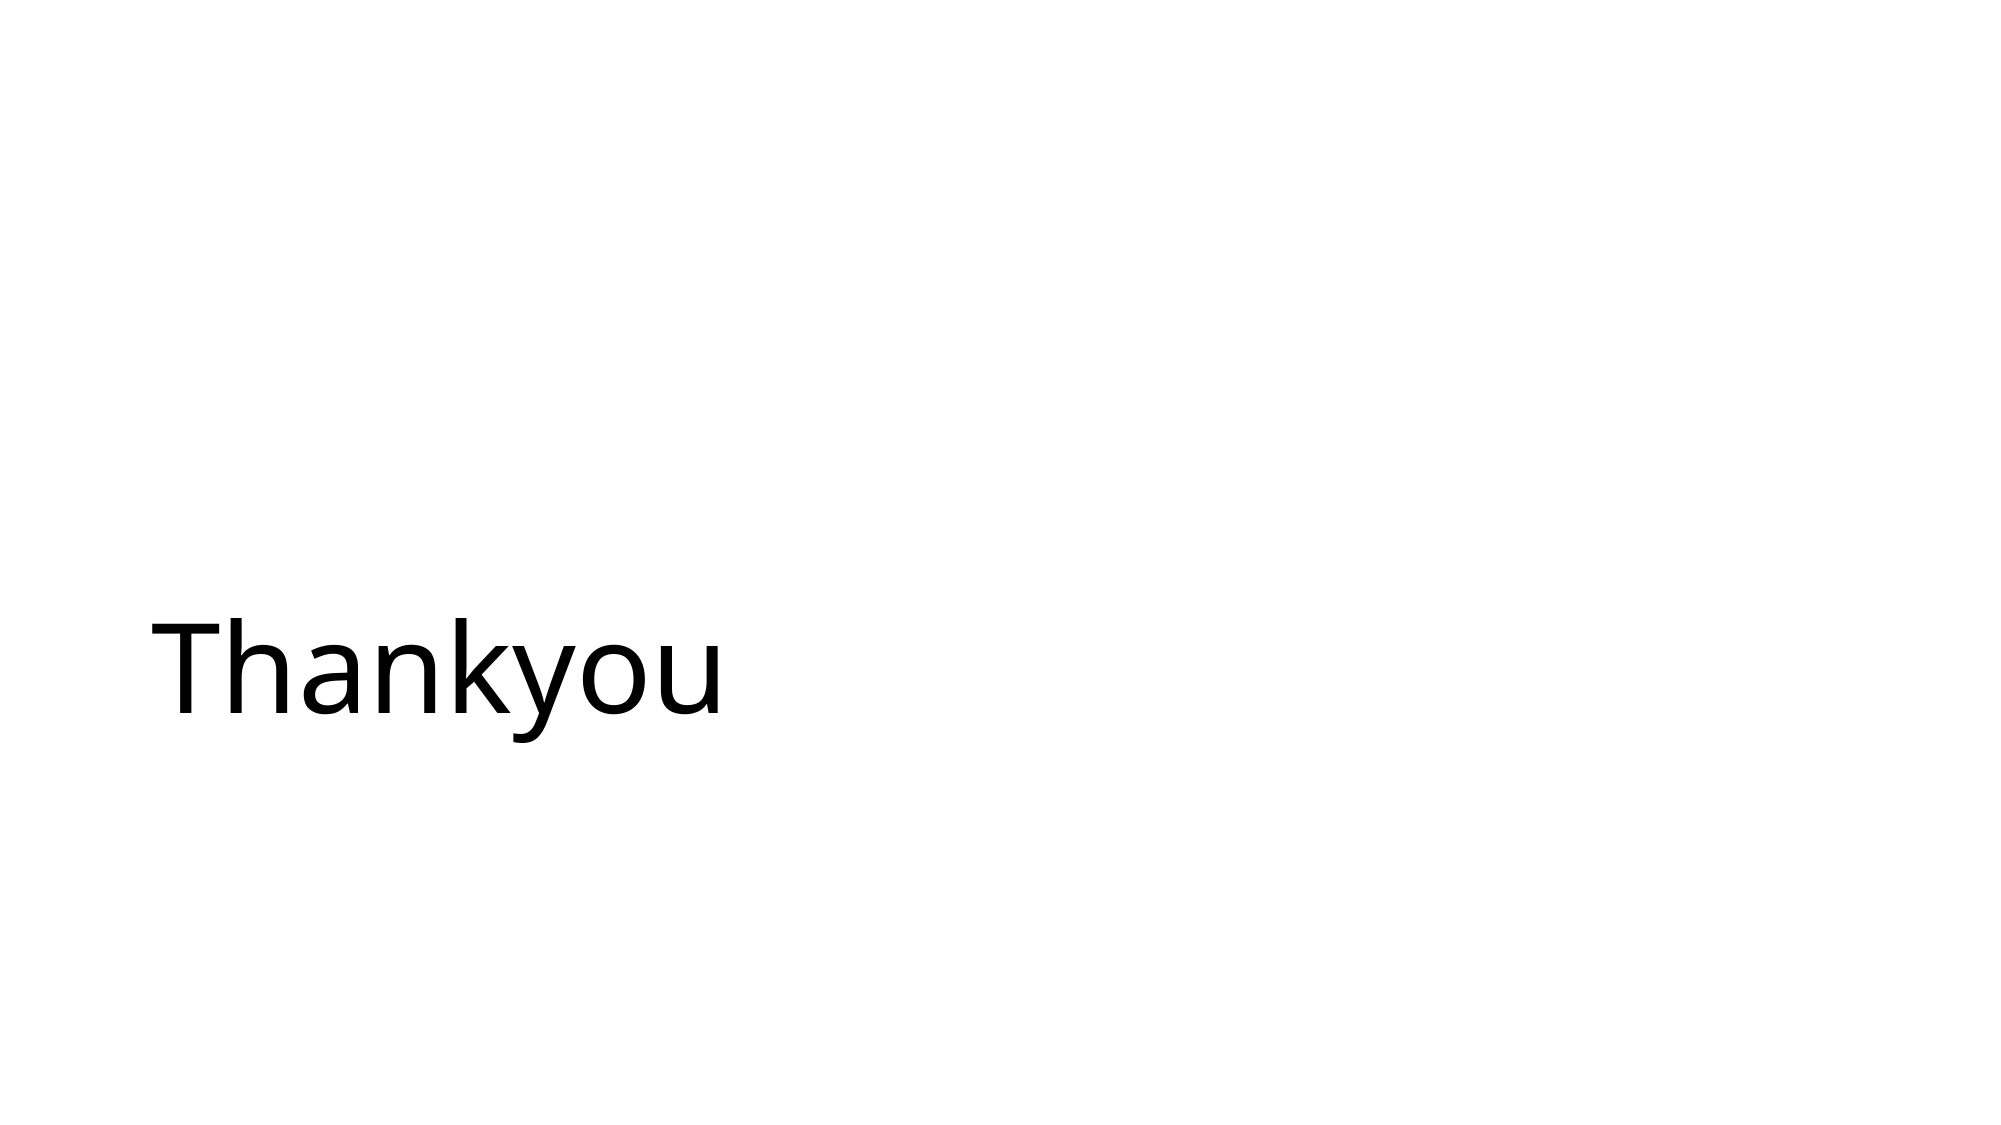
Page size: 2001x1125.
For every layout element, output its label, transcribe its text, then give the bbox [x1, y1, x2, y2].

title Thankyou [136, 280, 1862, 749]
